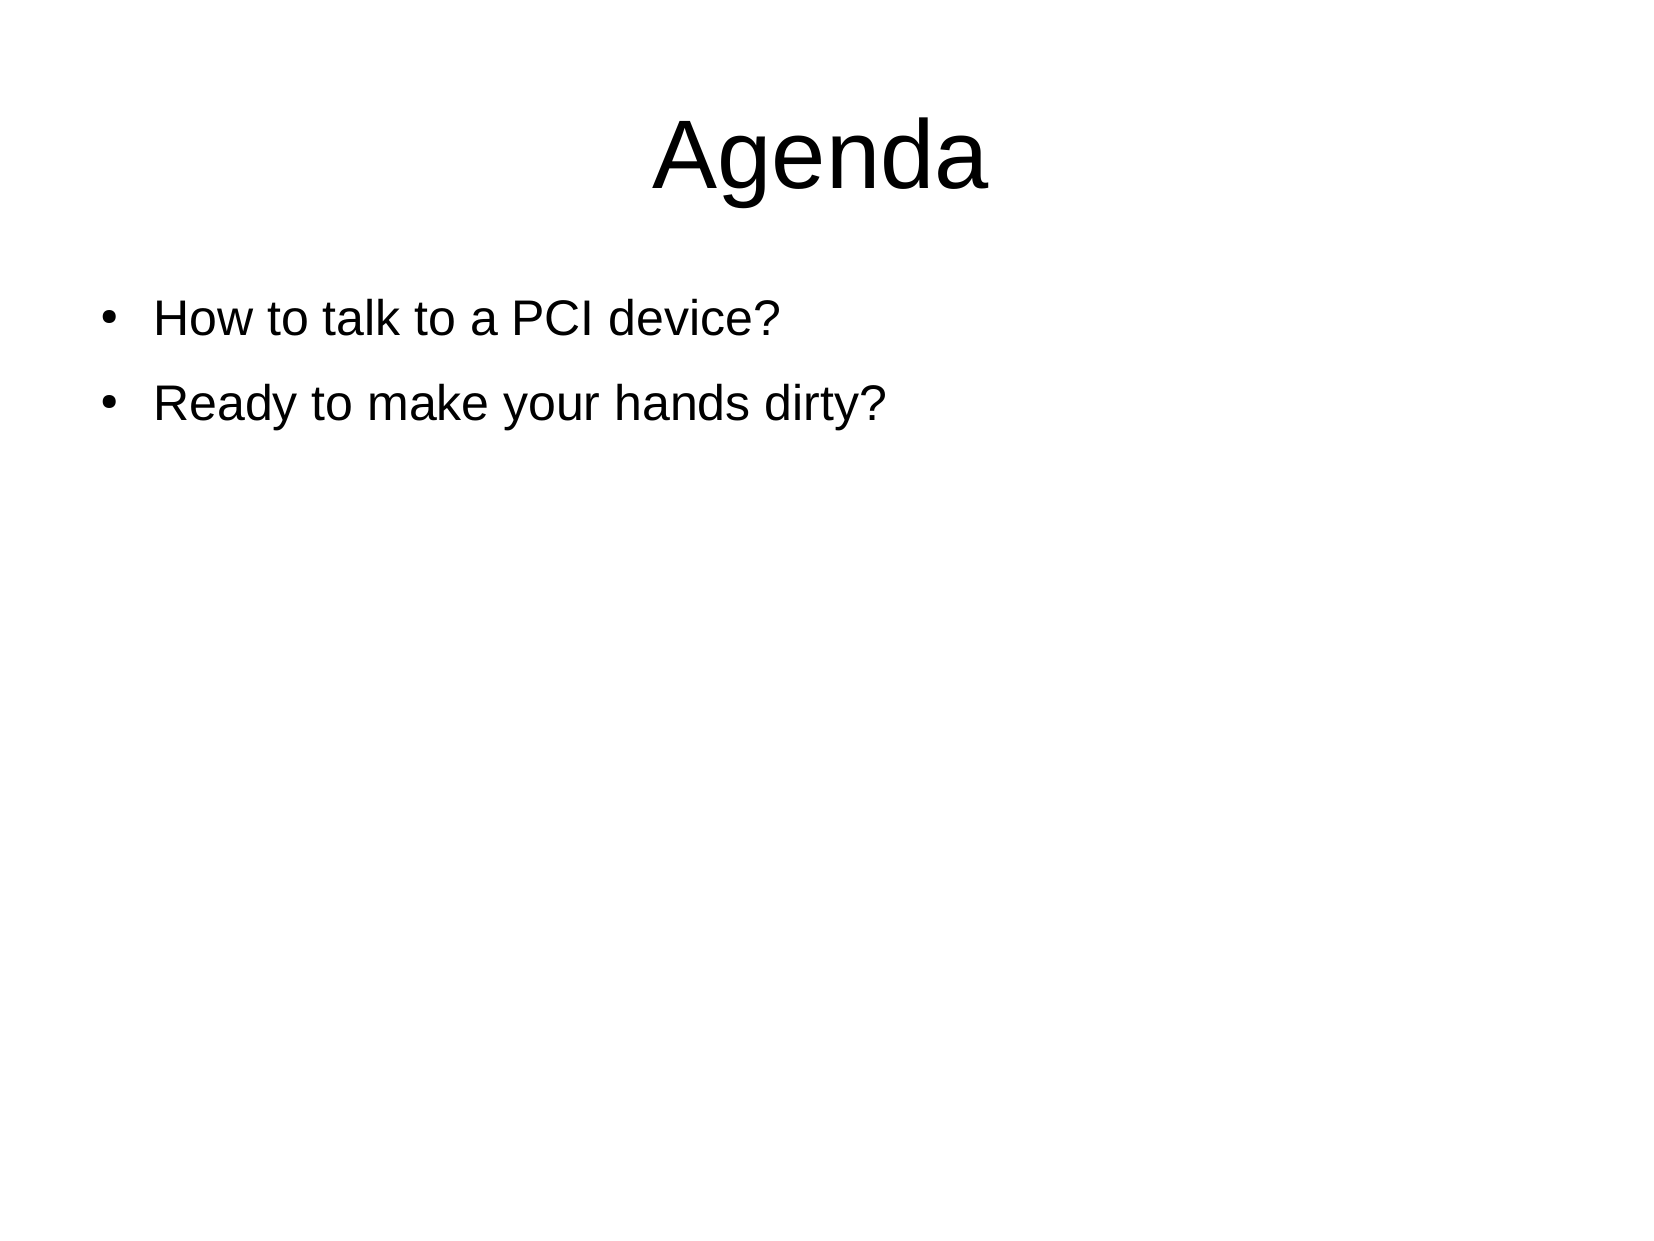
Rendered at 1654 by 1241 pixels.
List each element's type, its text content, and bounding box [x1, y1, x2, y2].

list How to talk to a PCI device? Ready to make your hands dirty? [82, 290, 1538, 1010]
title Agenda [52, 100, 1589, 210]
